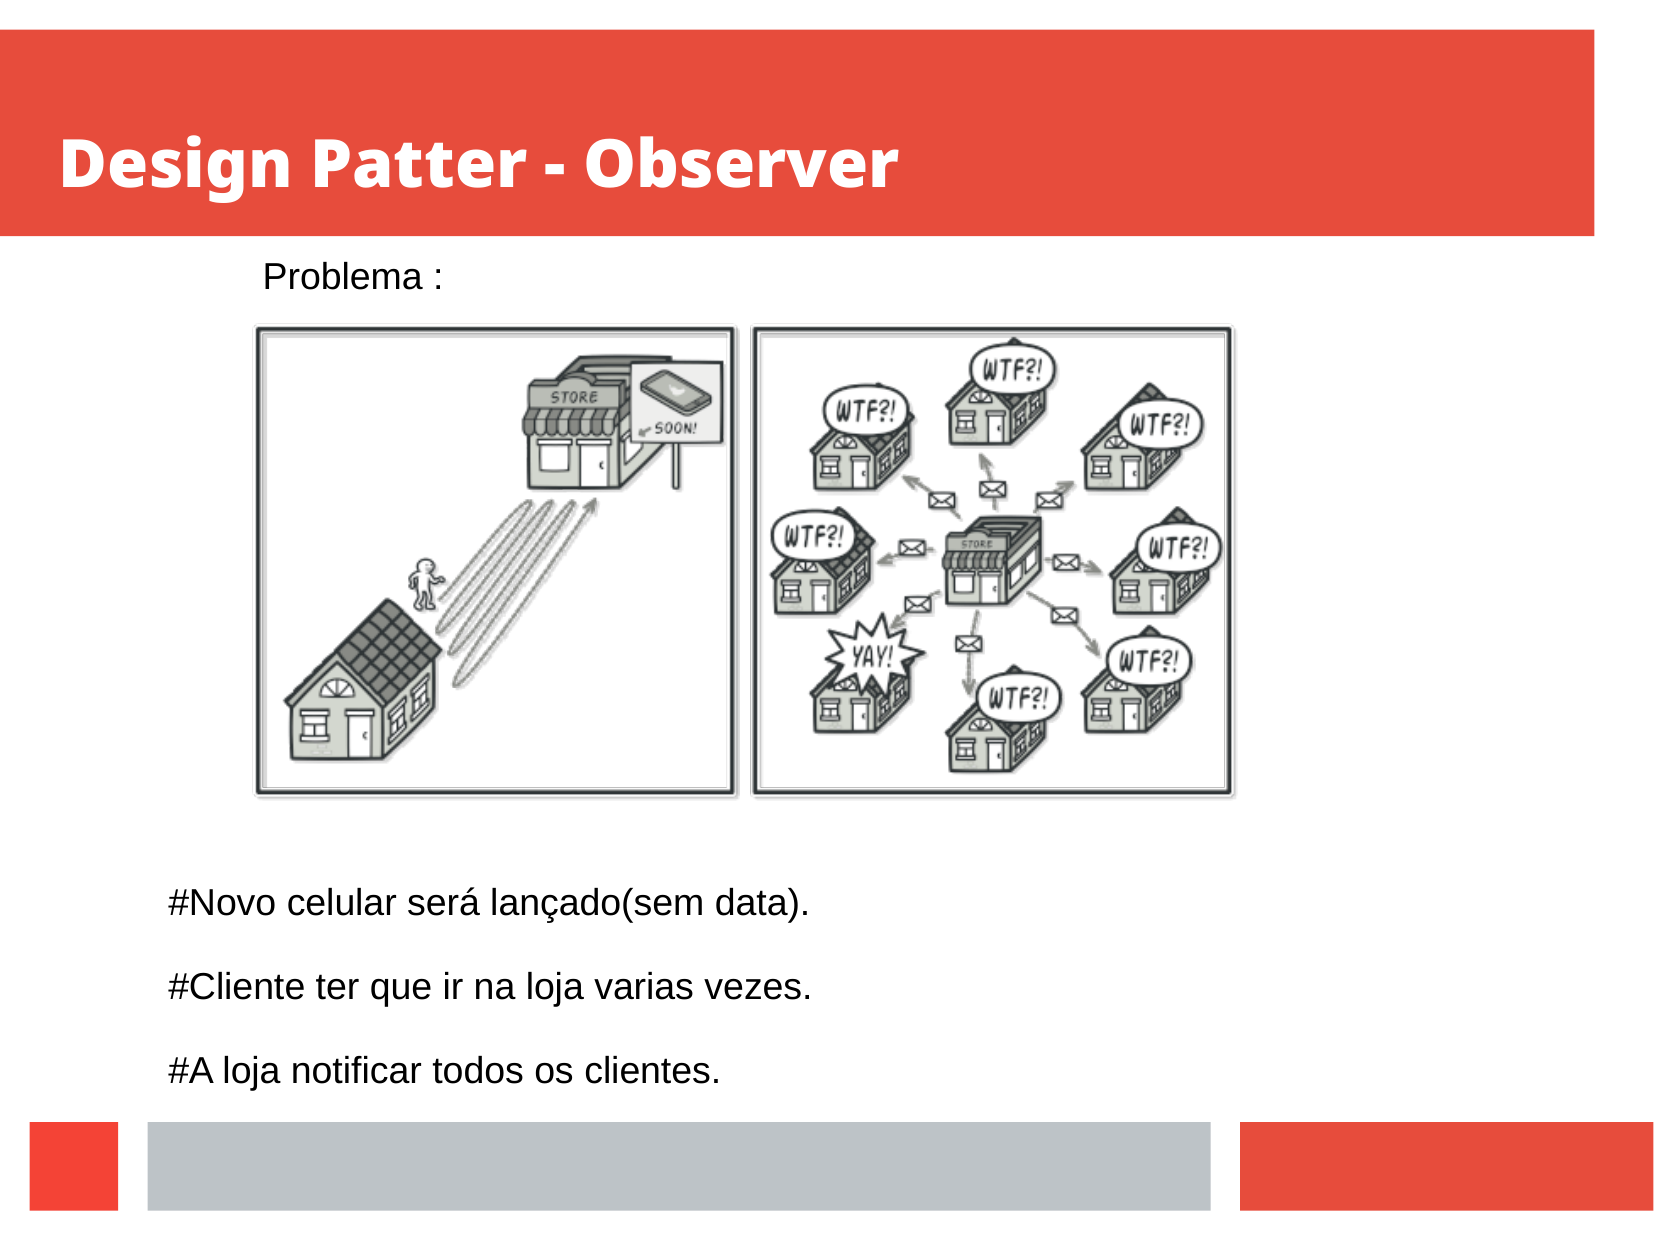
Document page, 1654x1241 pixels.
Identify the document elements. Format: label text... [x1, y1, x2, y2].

text_box #Novo celular será lançado(sem data). #Cliente ter que ir na loja varias vezes. #A loja notificar todos os clientes. [153, 874, 839, 1099]
picture [236, 307, 1252, 815]
title Design Patter - Observer [59, 59, 1595, 207]
text_box Problema : [248, 248, 461, 308]
